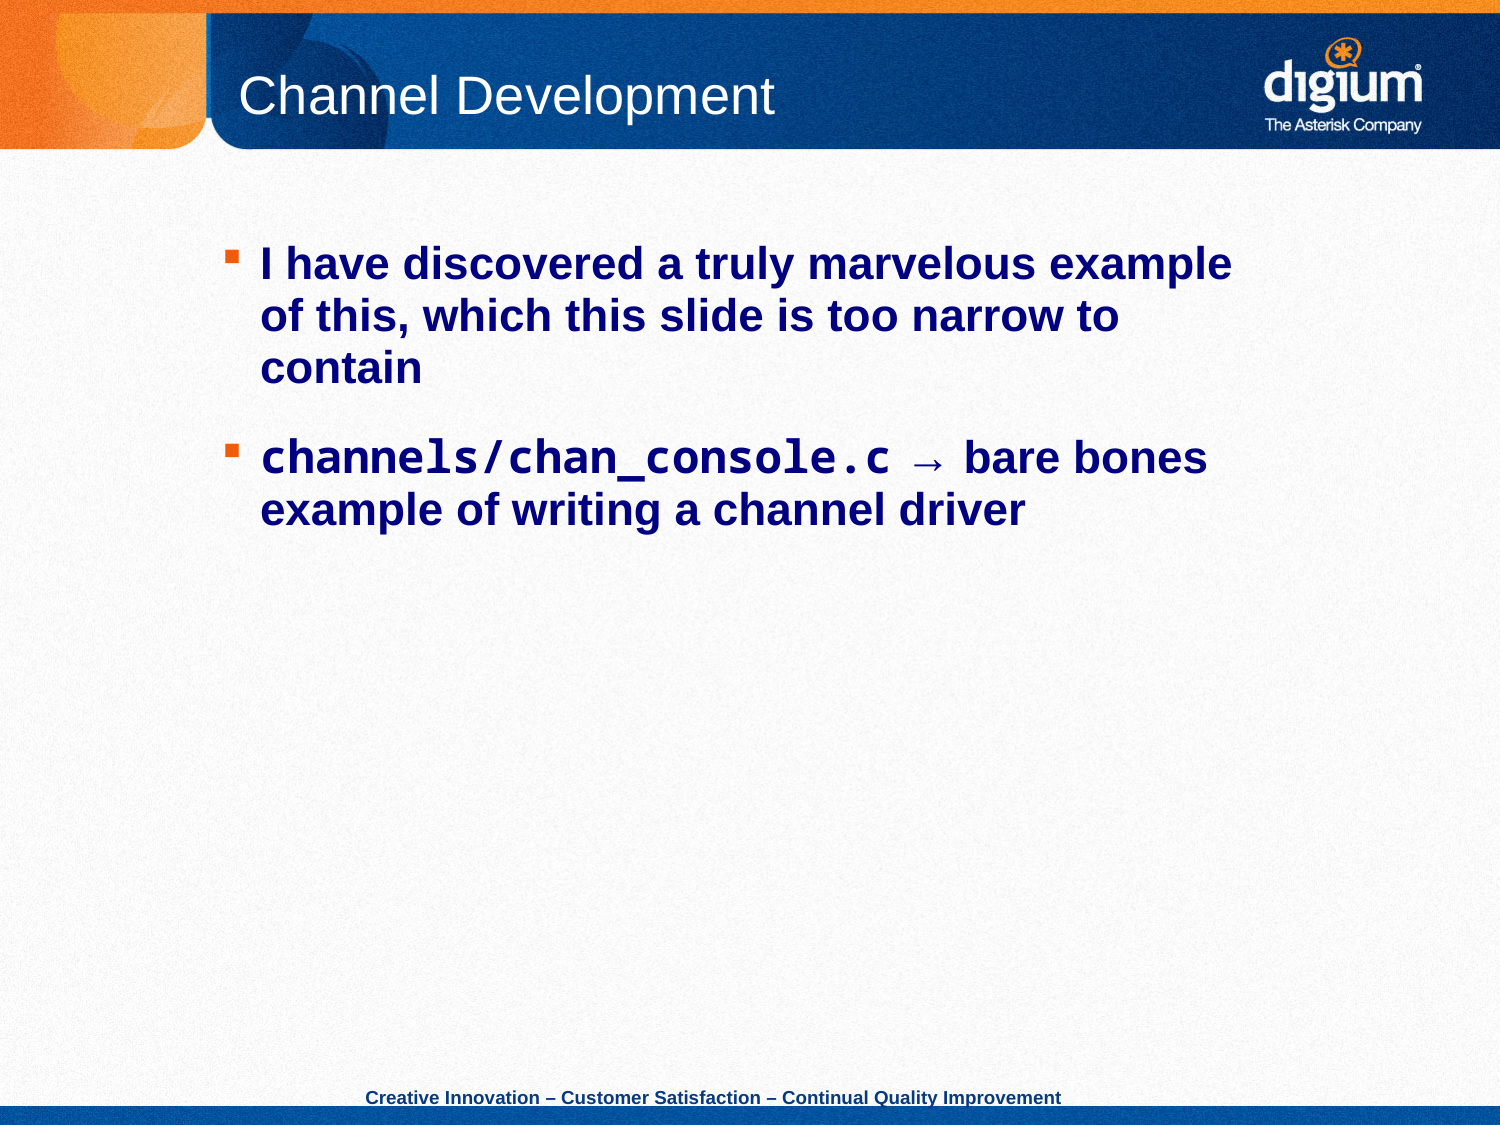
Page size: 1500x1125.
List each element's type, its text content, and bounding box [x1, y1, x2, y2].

picture [0, 0, 1500, 1125]
list I have discovered a truly marvelous example of this, which this slide is too narrow to contain channels/chan_console.c → bare bones example of writing a channel driver [206, 230, 1301, 973]
title Channel Development [238, 27, 1243, 127]
